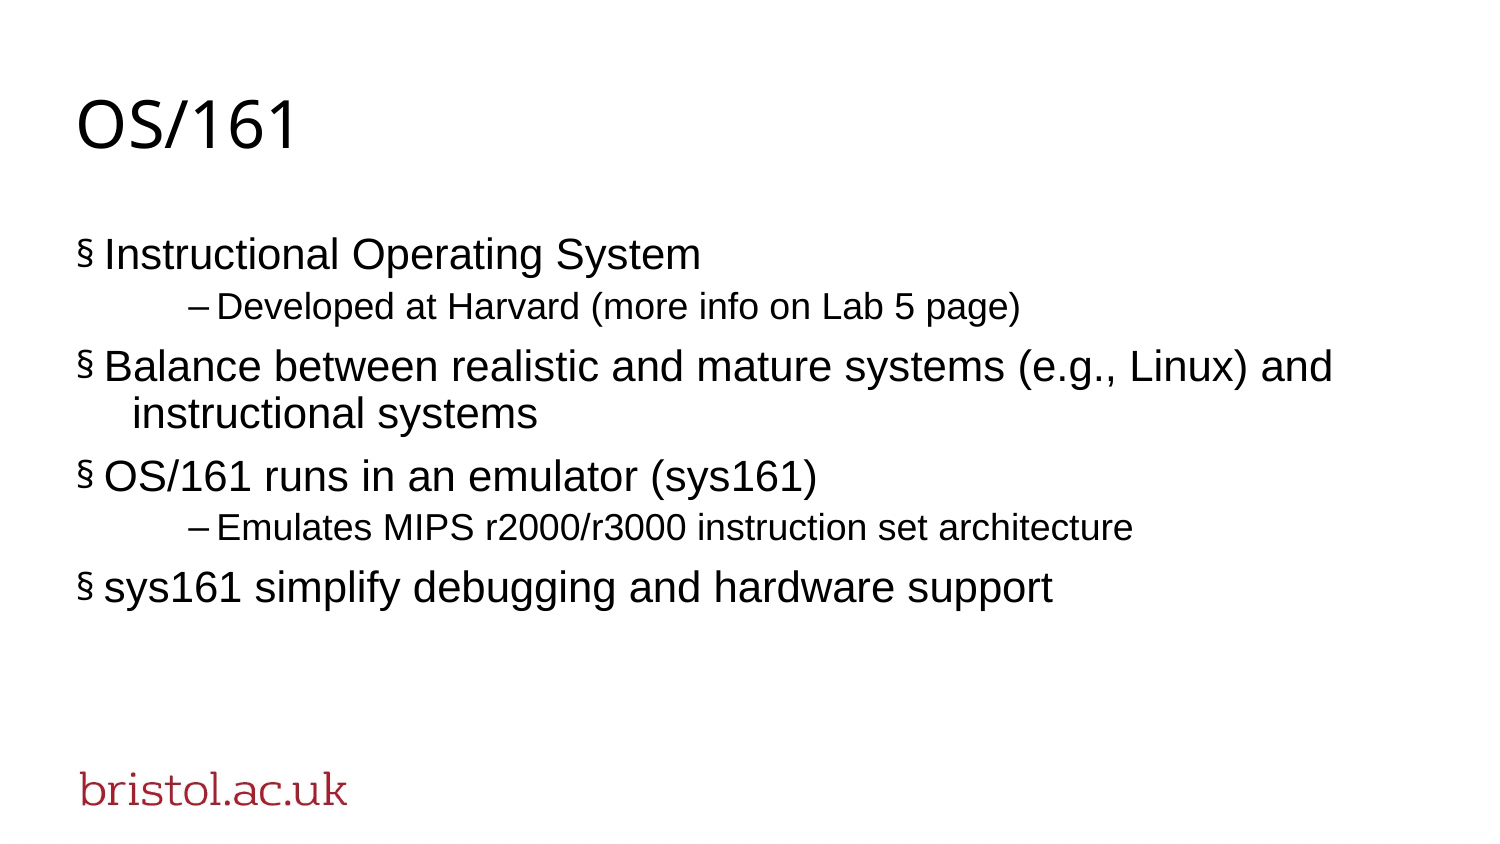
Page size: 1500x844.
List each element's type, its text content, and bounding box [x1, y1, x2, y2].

list Instructional Operating System Developed at Harvard (more info on Lab 5 page) Balance between realistic and mature systems (e.g., Linux) and instructional systems OS/161 runs in an emulator (sys161) Emulates MIPS r2000/r3000 instruction set architecture sys161 simplify debugging and hardware support [60, 224, 1440, 699]
title OS/161 [60, 44, 1440, 209]
